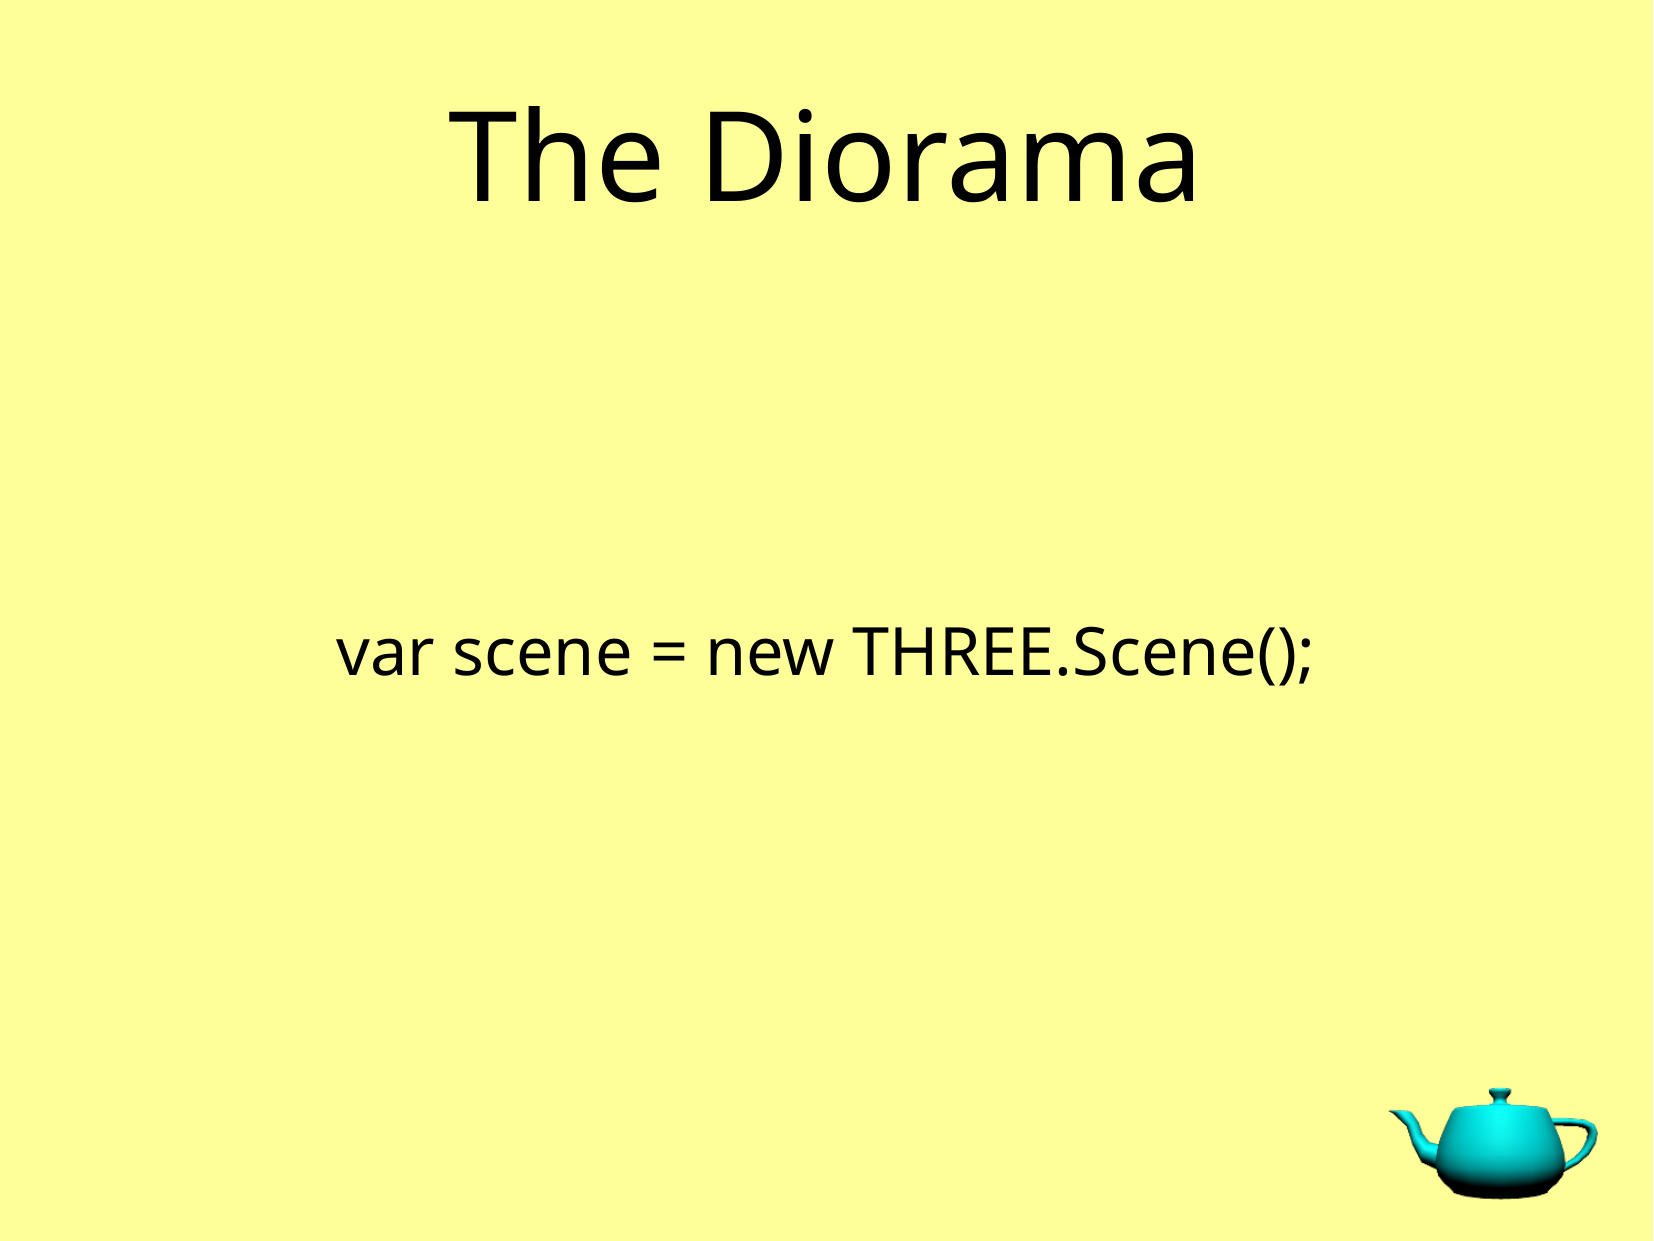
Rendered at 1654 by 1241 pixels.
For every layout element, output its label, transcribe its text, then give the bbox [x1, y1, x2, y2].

title The Diorama [82, 49, 1571, 257]
subtitle var scene = new THREE.Scene(); [82, 290, 1571, 1010]
picture [1387, 1085, 1600, 1201]
